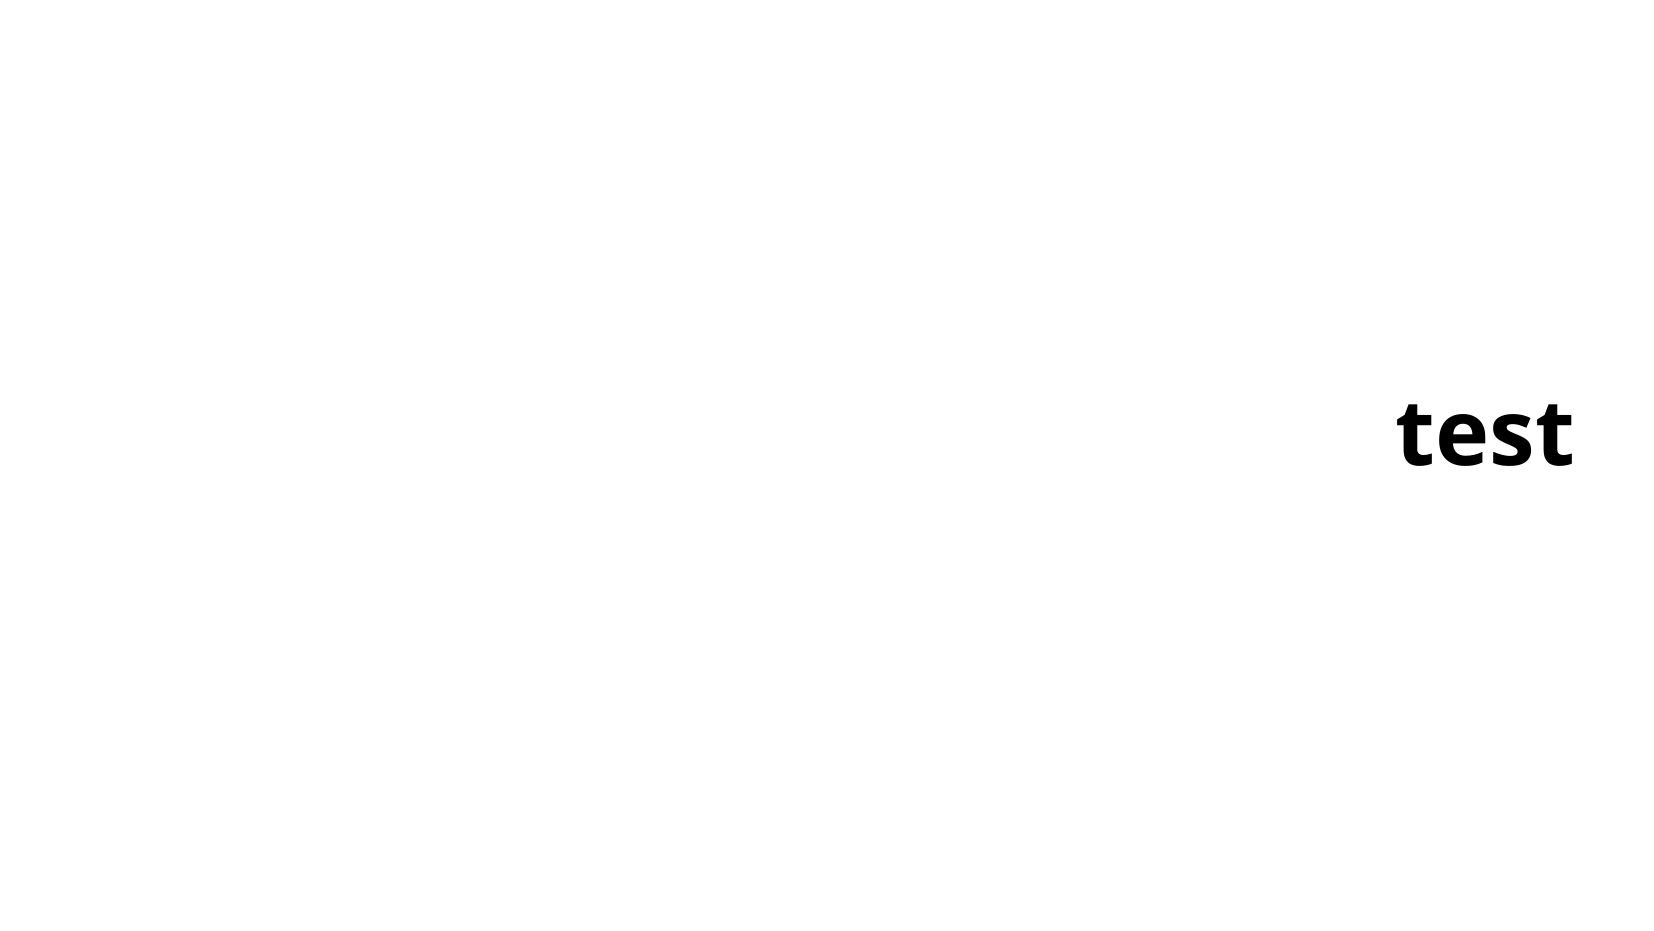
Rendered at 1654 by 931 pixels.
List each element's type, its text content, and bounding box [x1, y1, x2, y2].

title test [525, 279, 1576, 580]
